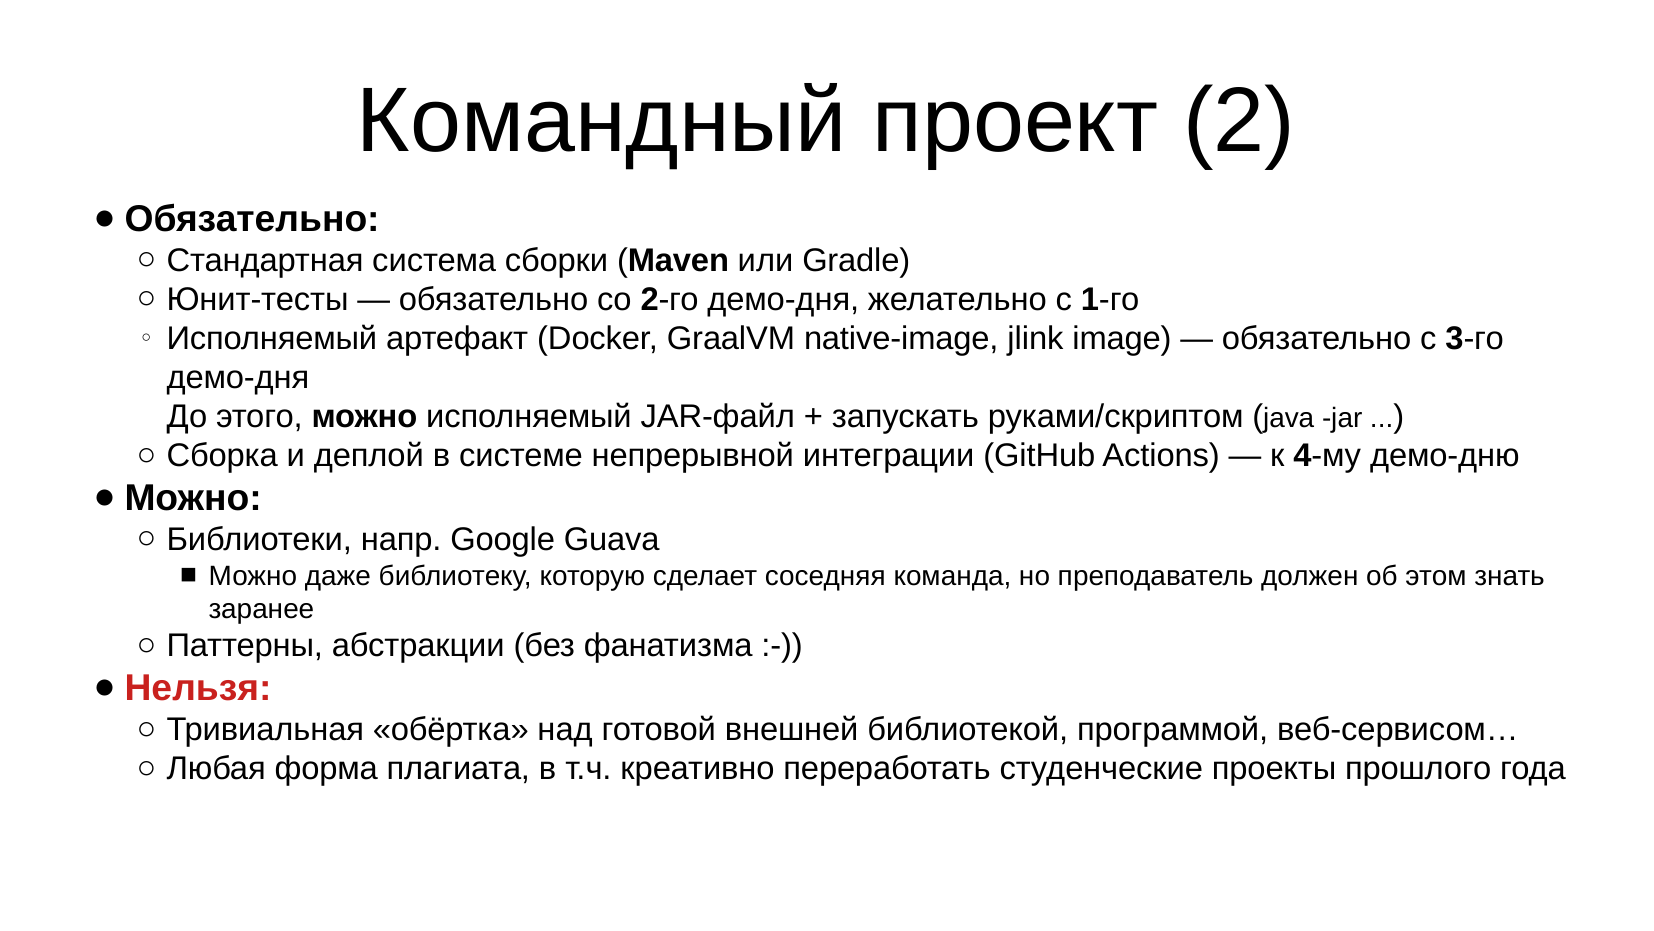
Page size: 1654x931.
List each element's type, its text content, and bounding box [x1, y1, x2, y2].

text_box Обязательно: Стандартная система сборки (Maven или Gradle) Юнит-тесты — обязательно со 2-го демо-дня, желательно с 1-го Исполняемый артефакт (Docker, GraalVM native-image, jlink image) — обязательно с 3-го демо-дня До этого, можно исполняемый JAR-файл + запускать руками/скриптом (java -jar ...) Сборка и деплой в системе непрерывной интеграции (GitHub Actions) — к 4-му демо-дню Можно: Библиотеки, напр. Google Guava Можно даже библиотеку, которую сделает соседняя команда, но преподаватель должен об этом знать заранее Паттерны, абстракции (без фанатизма :-)) Нельзя: Тривиальная «обёртка» над готовой внешней библиотекой, программой, веб-сервисом… Любая форма плагиата, в т.ч. креативно переработать студенческие проекты прошлого года [82, 193, 1571, 827]
text_box Командный проект (2) [82, 37, 1571, 193]
